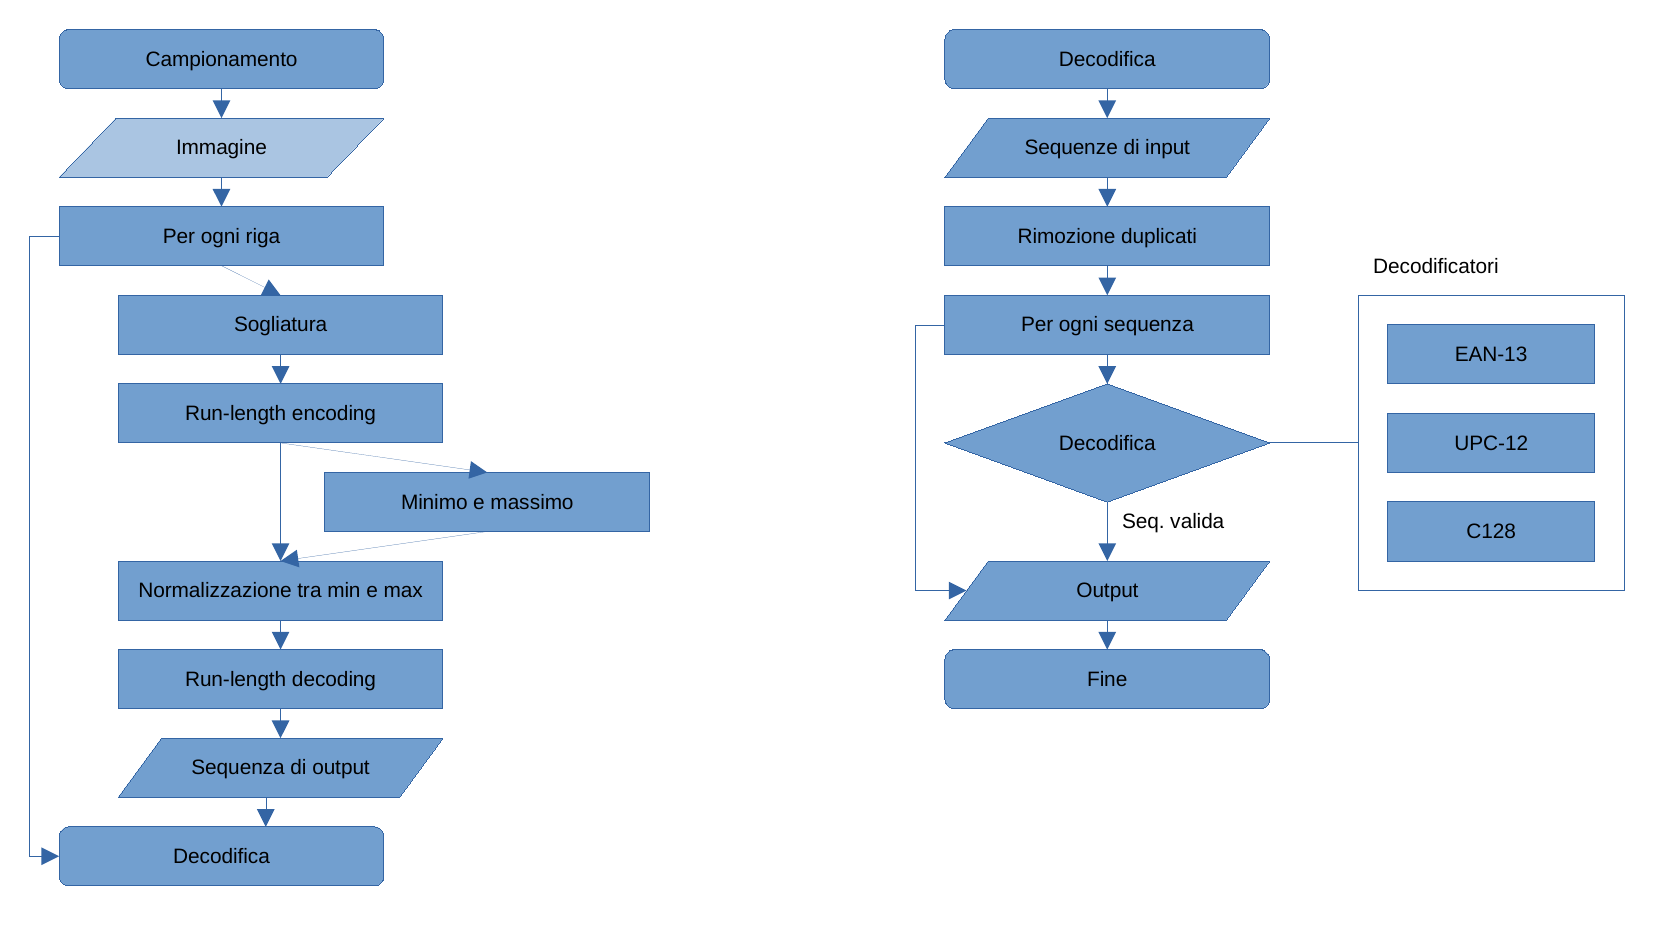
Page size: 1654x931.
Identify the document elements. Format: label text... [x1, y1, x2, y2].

text_box Decodifica [944, 384, 1270, 502]
text_box Per ogni sequenza [944, 295, 1270, 355]
text_box Output [944, 561, 1270, 621]
text_box UPC-12 [1387, 413, 1595, 473]
text_box Campionamento [59, 29, 384, 89]
text_box Sogliatura [118, 295, 443, 355]
text_box Run-length decoding [118, 649, 443, 709]
text_box Per ogni riga [59, 206, 384, 266]
text_box Run-length encoding [118, 383, 443, 443]
text_box C128 [1387, 501, 1595, 562]
text_box Rimozione duplicati [944, 206, 1270, 266]
text_box Decodificatori [1358, 247, 1514, 286]
text_box EAN-13 [1387, 324, 1595, 384]
text_box Decodifica [59, 826, 384, 886]
text_box Sequenza di output [118, 738, 443, 798]
text_box Immagine [59, 118, 384, 178]
text_box Decodifica [944, 29, 1270, 89]
text_box Minimo e massimo [324, 472, 650, 532]
text_box Fine [944, 649, 1270, 709]
text_box Sequenze di input [944, 118, 1270, 178]
text_box Normalizzazione tra min e max [118, 561, 443, 621]
text_box Seq. valida [1107, 501, 1358, 562]
